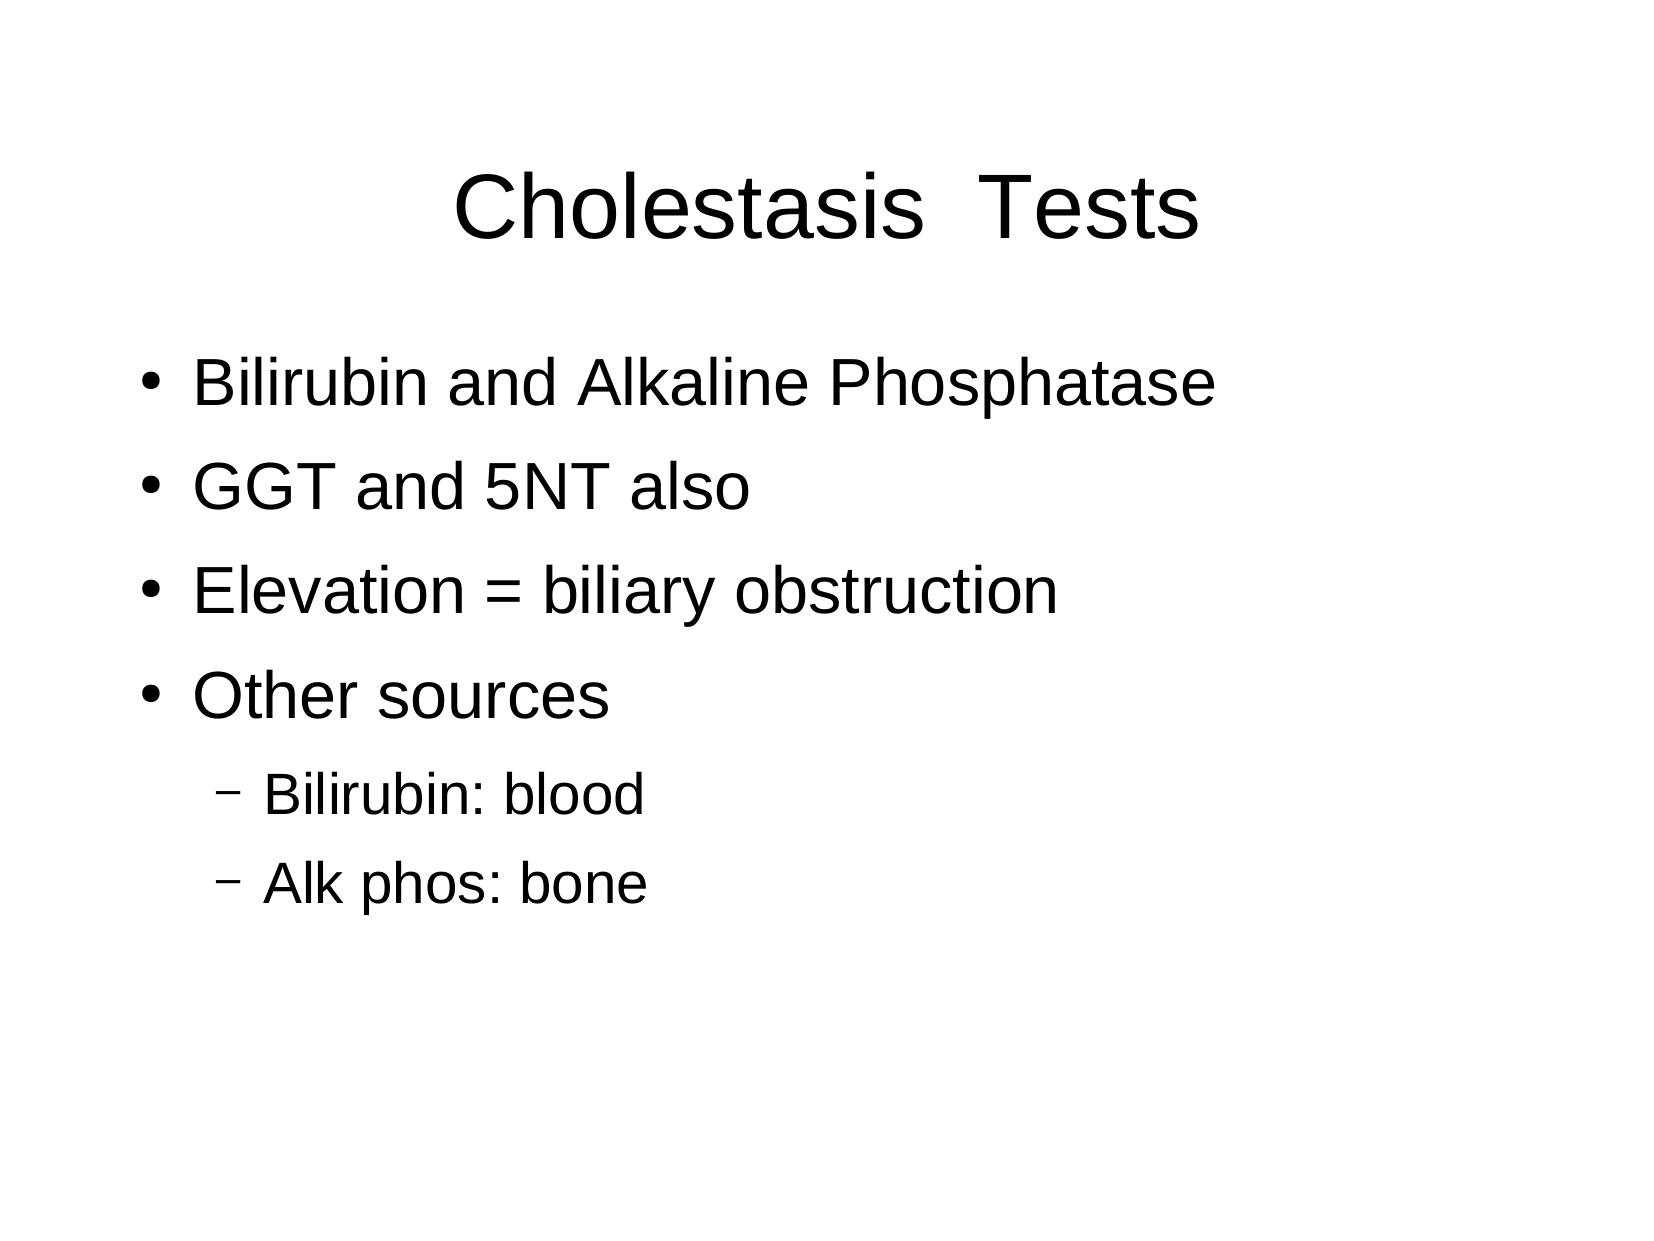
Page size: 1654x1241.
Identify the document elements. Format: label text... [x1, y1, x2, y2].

title Cholestasis Tests [121, 102, 1534, 311]
list Bilirubin and Alkaline Phosphatase GGT and 5NT also Elevation = biliary obstruction Other sources Bilirubin: blood Alk phos: bone [121, 344, 1534, 1127]
